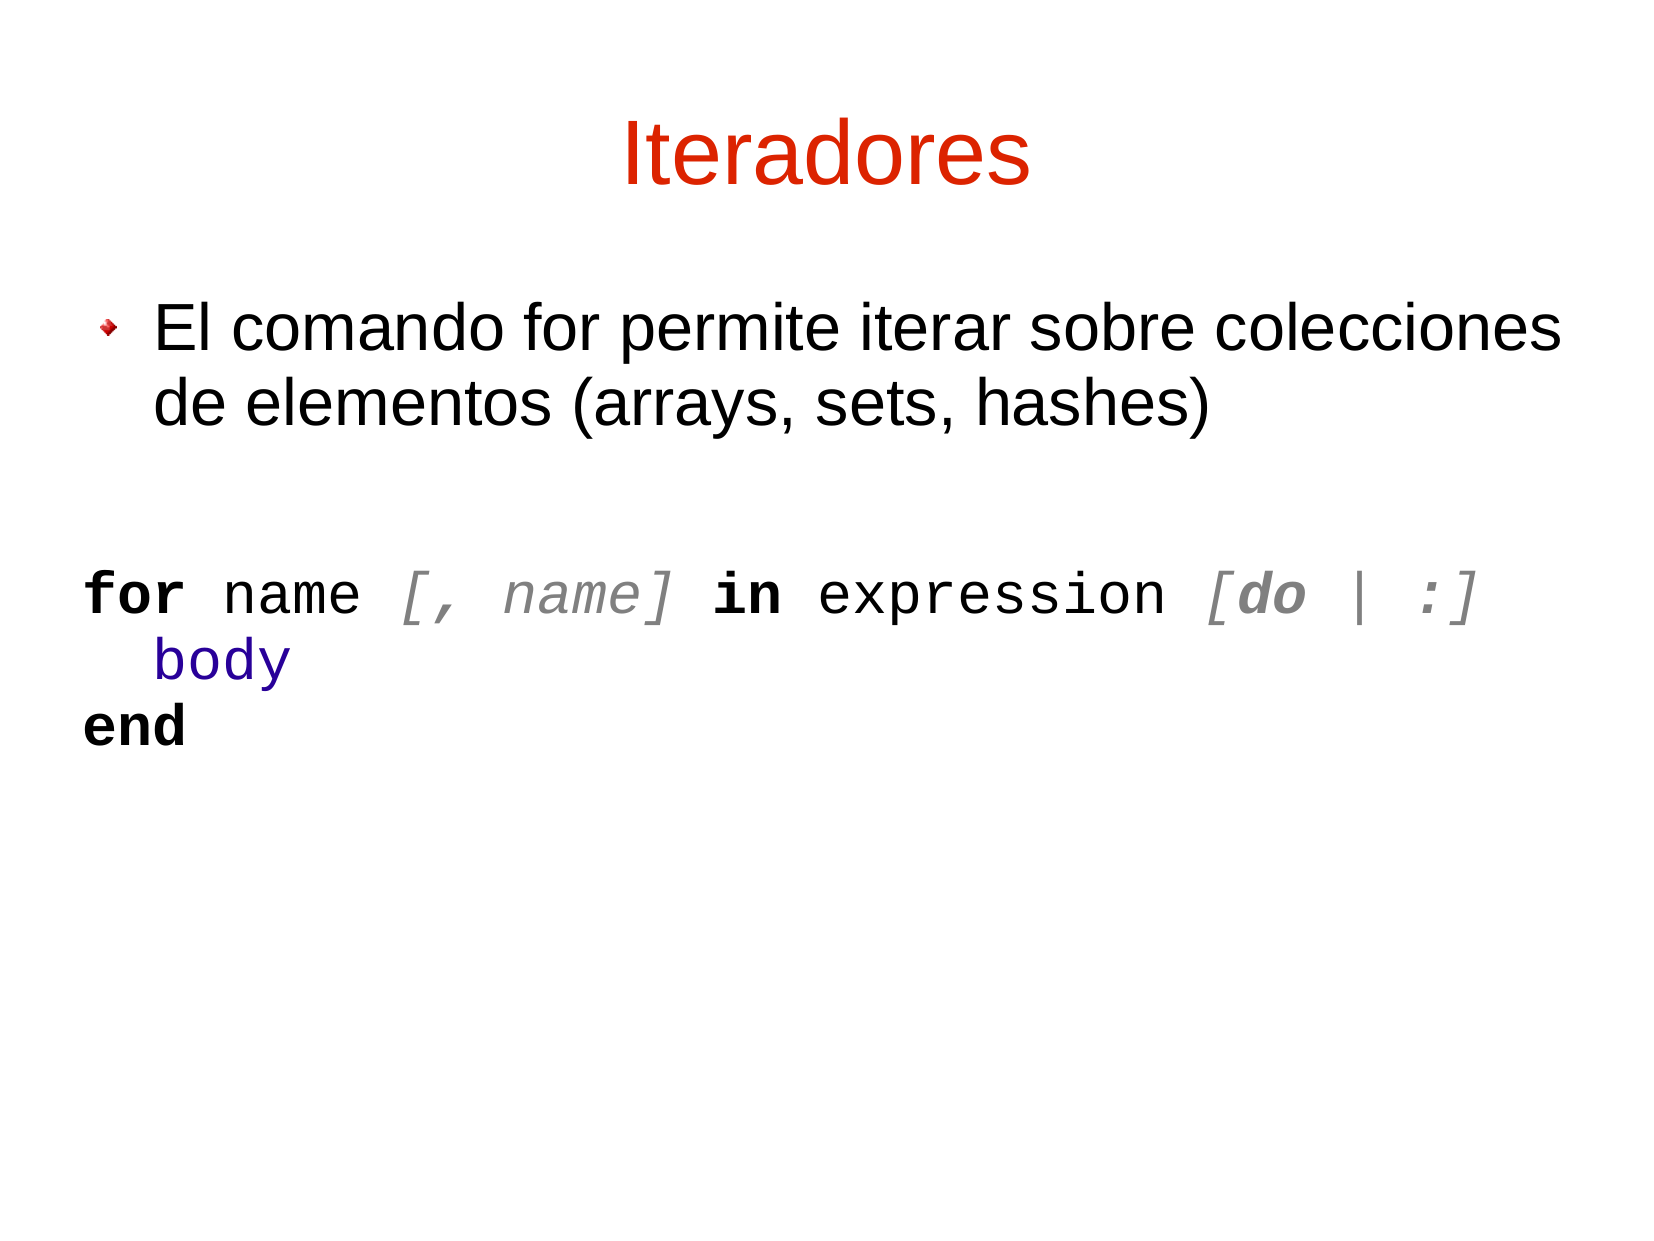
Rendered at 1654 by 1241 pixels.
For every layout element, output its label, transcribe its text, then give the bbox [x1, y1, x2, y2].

list El comando for permite iterar sobre colecciones de elementos (arrays, sets, hashes) for name [, name] in expression [do | :] body end [82, 290, 1571, 1109]
title Iteradores [82, 49, 1571, 257]
